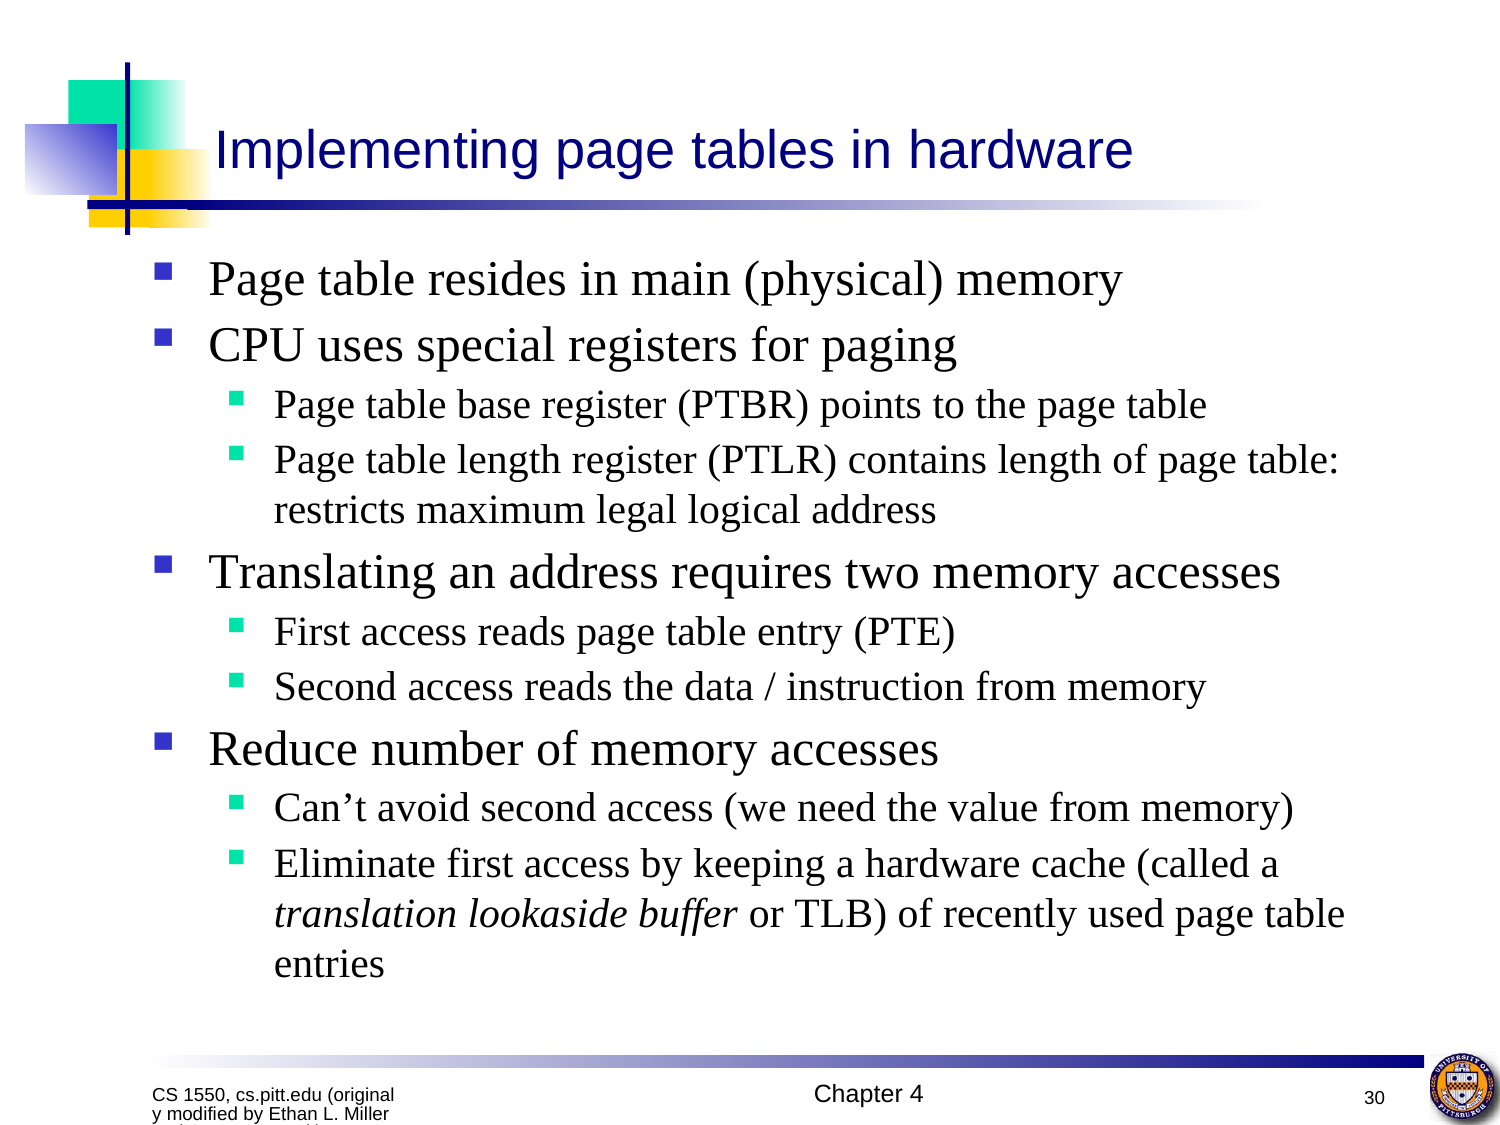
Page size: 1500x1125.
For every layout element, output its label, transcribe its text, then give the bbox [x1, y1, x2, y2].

title Implementing page tables in hardware [200, 87, 1476, 188]
picture [1425, 1049, 1500, 1125]
list Page table resides in main (physical) memory CPU uses special registers for paging Page table base register (PTBR) points to the page table Page table length register (PTLR) contains length of page table: restricts maximum legal logical address Translating an address requires two memory accesses First access reads page table entry (PTE) Second access reads the data / instruction from memory Reduce number of memory accesses Can’t avoid second access (we need the value from memory) Eliminate first access by keeping a hardware cache (called a translation lookaside buffer or TLB) of recently used page table entries [137, 237, 1469, 1051]
